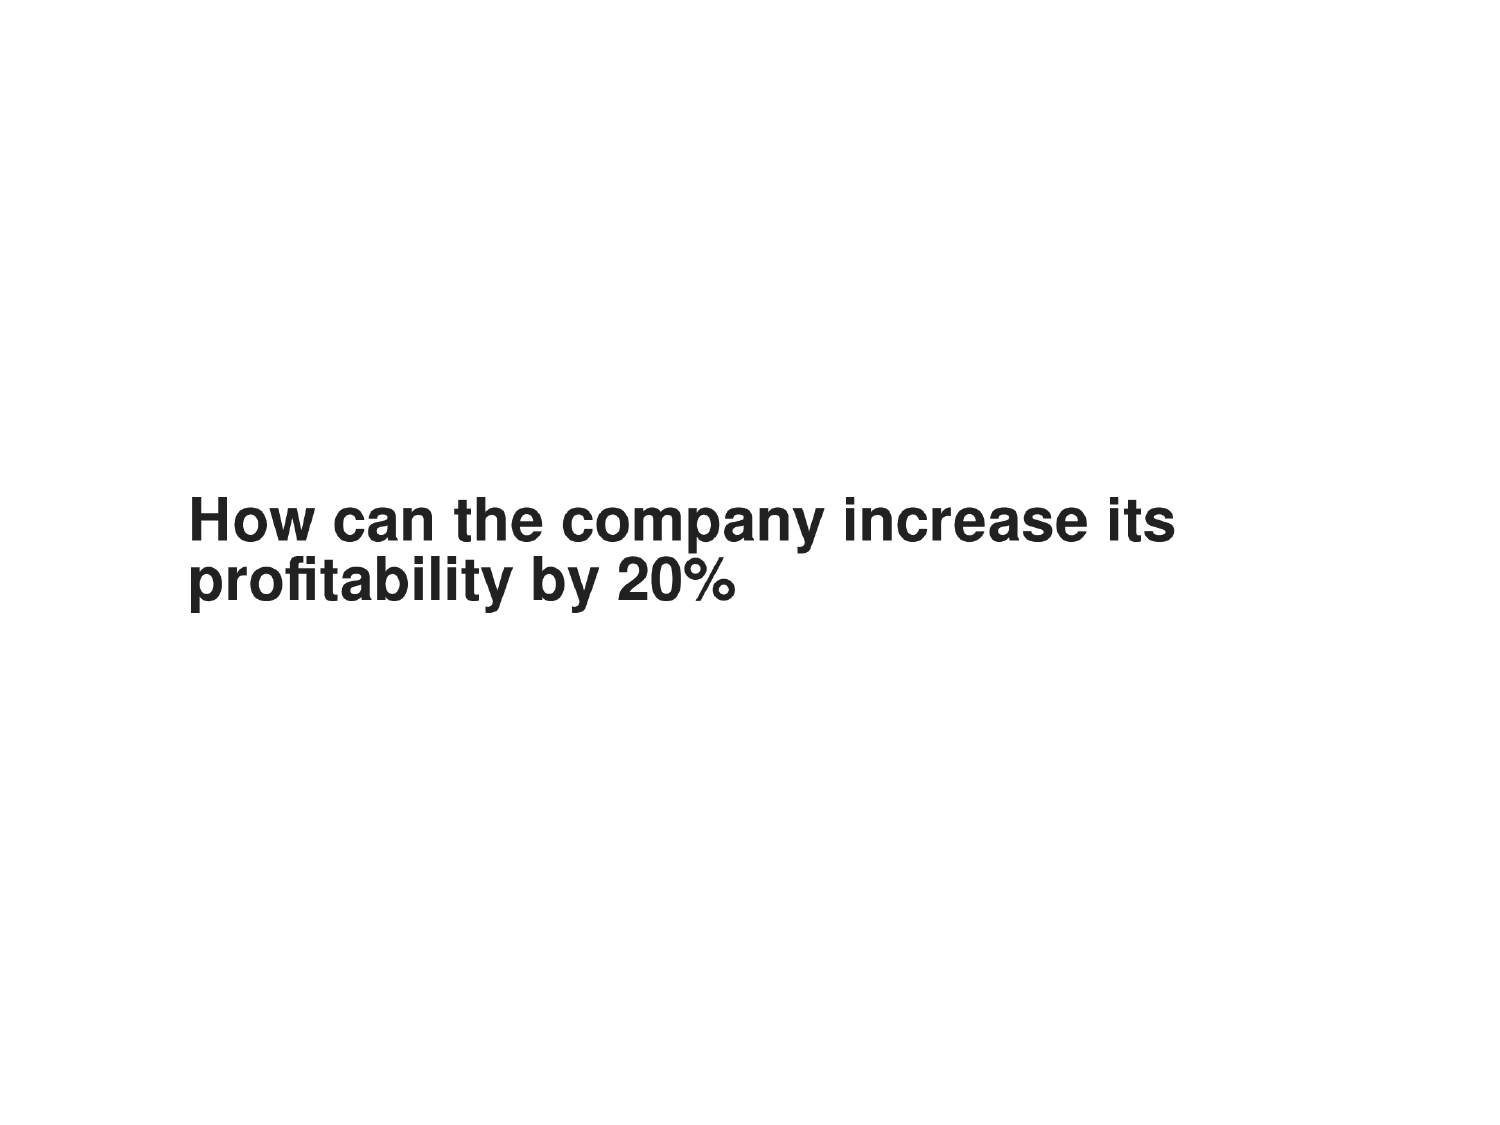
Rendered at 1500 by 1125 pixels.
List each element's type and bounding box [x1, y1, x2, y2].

picture [161, 448, 1339, 657]
